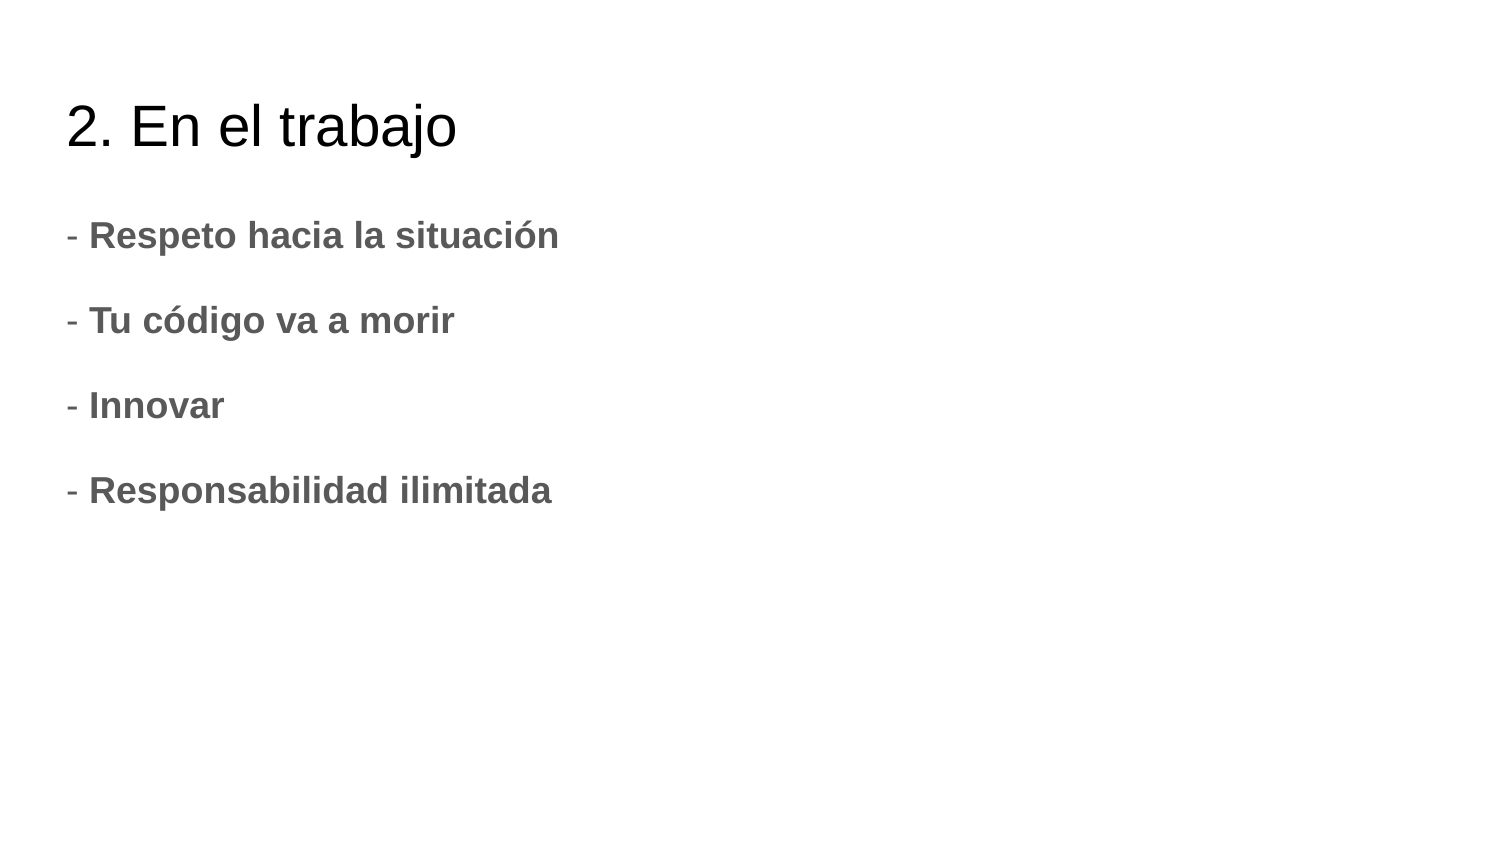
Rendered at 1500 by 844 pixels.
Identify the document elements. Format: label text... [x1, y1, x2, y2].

title 2. En el trabajo [51, 72, 1449, 167]
list - Respeto hacia la situación - Tu código va a morir - Innovar - Responsabilidad ilimitada [51, 189, 1449, 750]
